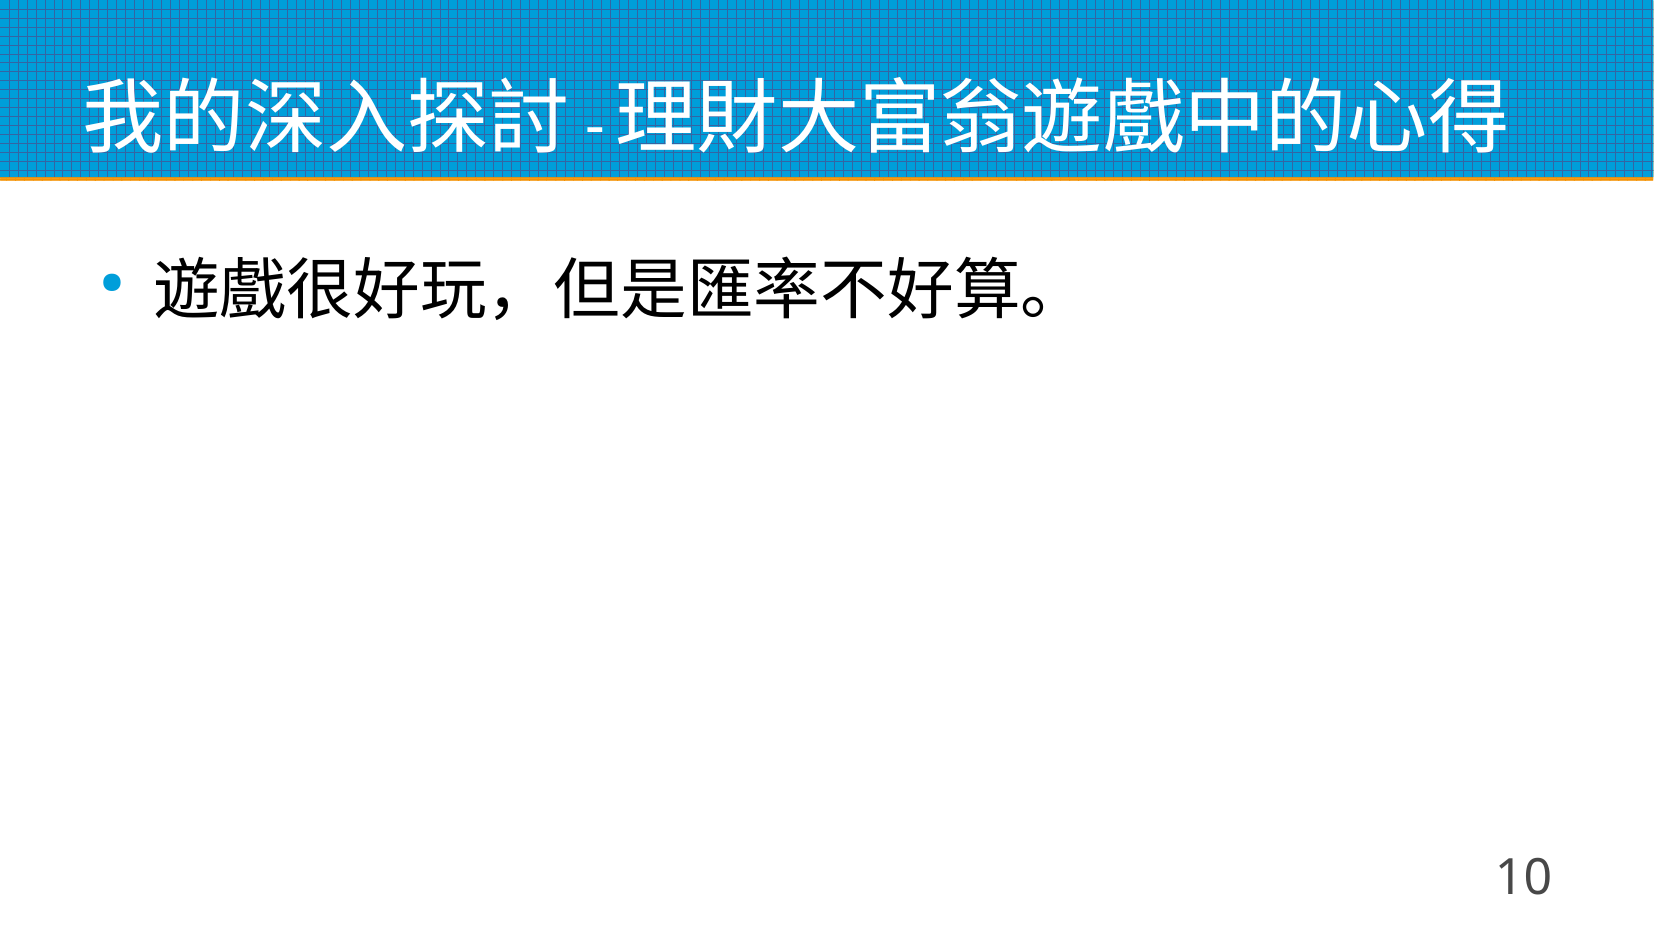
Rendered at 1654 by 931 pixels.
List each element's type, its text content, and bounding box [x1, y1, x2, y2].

title 我的深入探討-理財大富翁遊戲中的心得 [82, 14, 1571, 171]
list 遊戲很好玩，但是匯率不好算。 [82, 236, 1563, 811]
